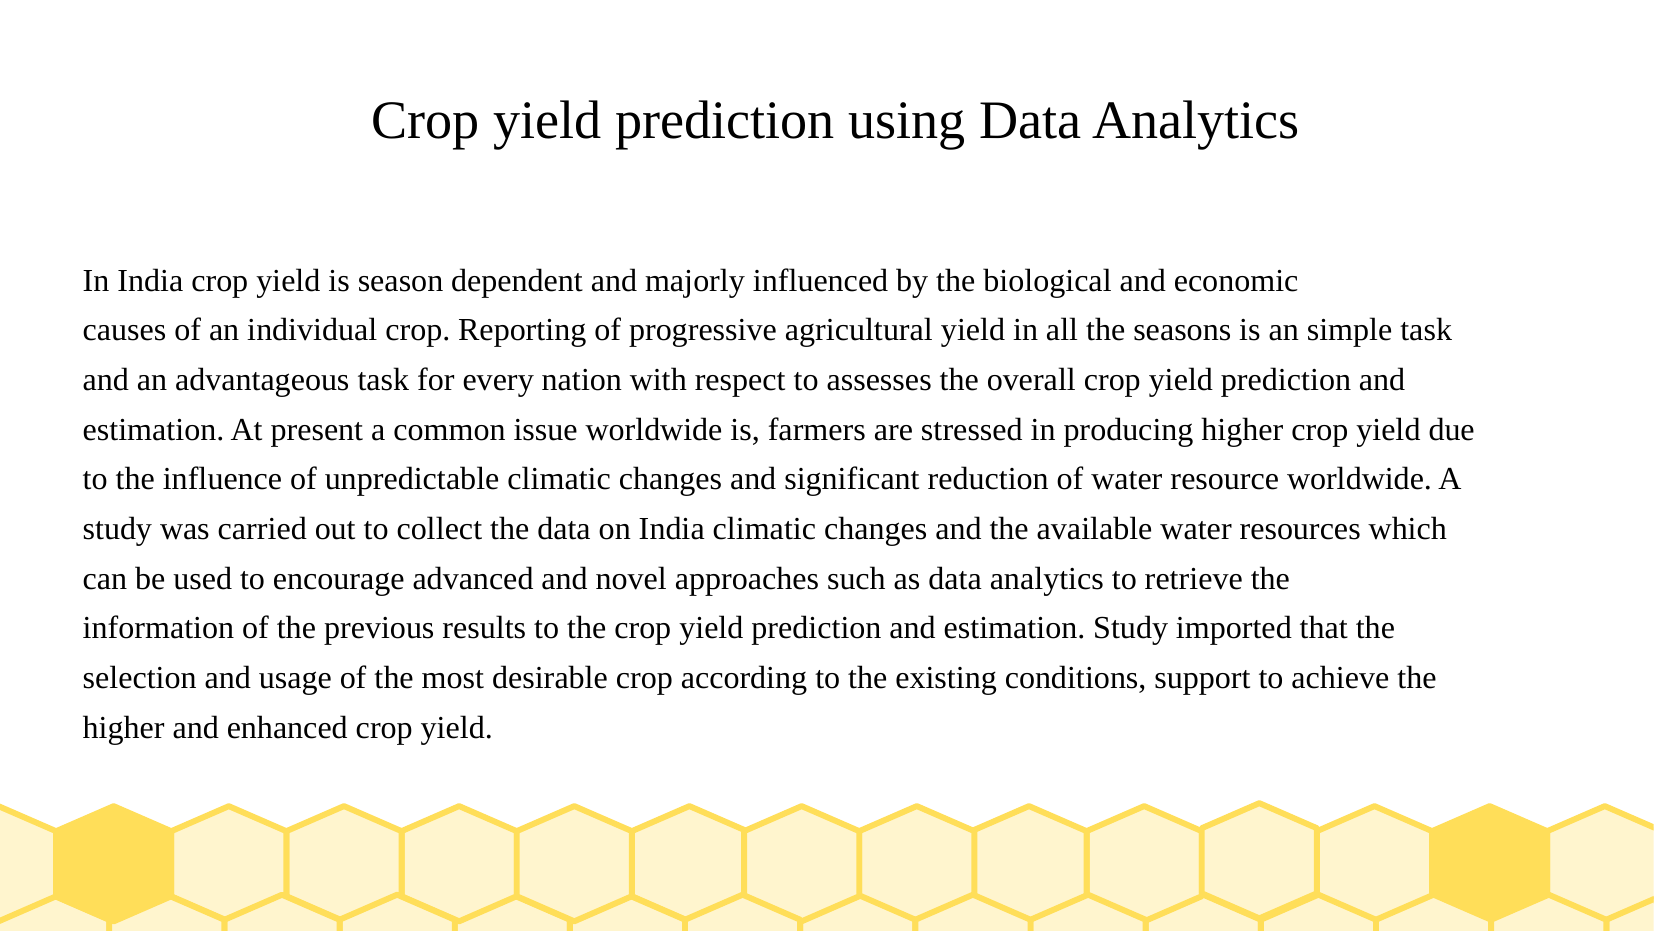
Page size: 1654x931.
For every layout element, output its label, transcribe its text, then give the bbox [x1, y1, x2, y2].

list In India crop yield is season dependent and majorly influenced by the biological and economic causes of an individual crop. Reporting of progressive agricultural yield in all the seasons is an simple task and an advantageous task for every nation with respect to assesses the overall crop yield prediction and estimation. At present a common issue worldwide is, farmers are stressed in producing higher crop yield due to the influence of unpredictable climatic changes and significant reduction of water resource worldwide. A study was carried out to collect the data on India climatic changes and the available water resources which can be used to encourage advanced and novel approaches such as data analytics to retrieve the information of the previous results to the crop yield prediction and estimation. Study imported that the selection and usage of the most desirable crop according to the existing conditions, support to achieve the higher and enhanced crop yield. [82, 212, 1571, 753]
title Crop yield prediction using Data Analytics [82, 37, 1571, 193]
